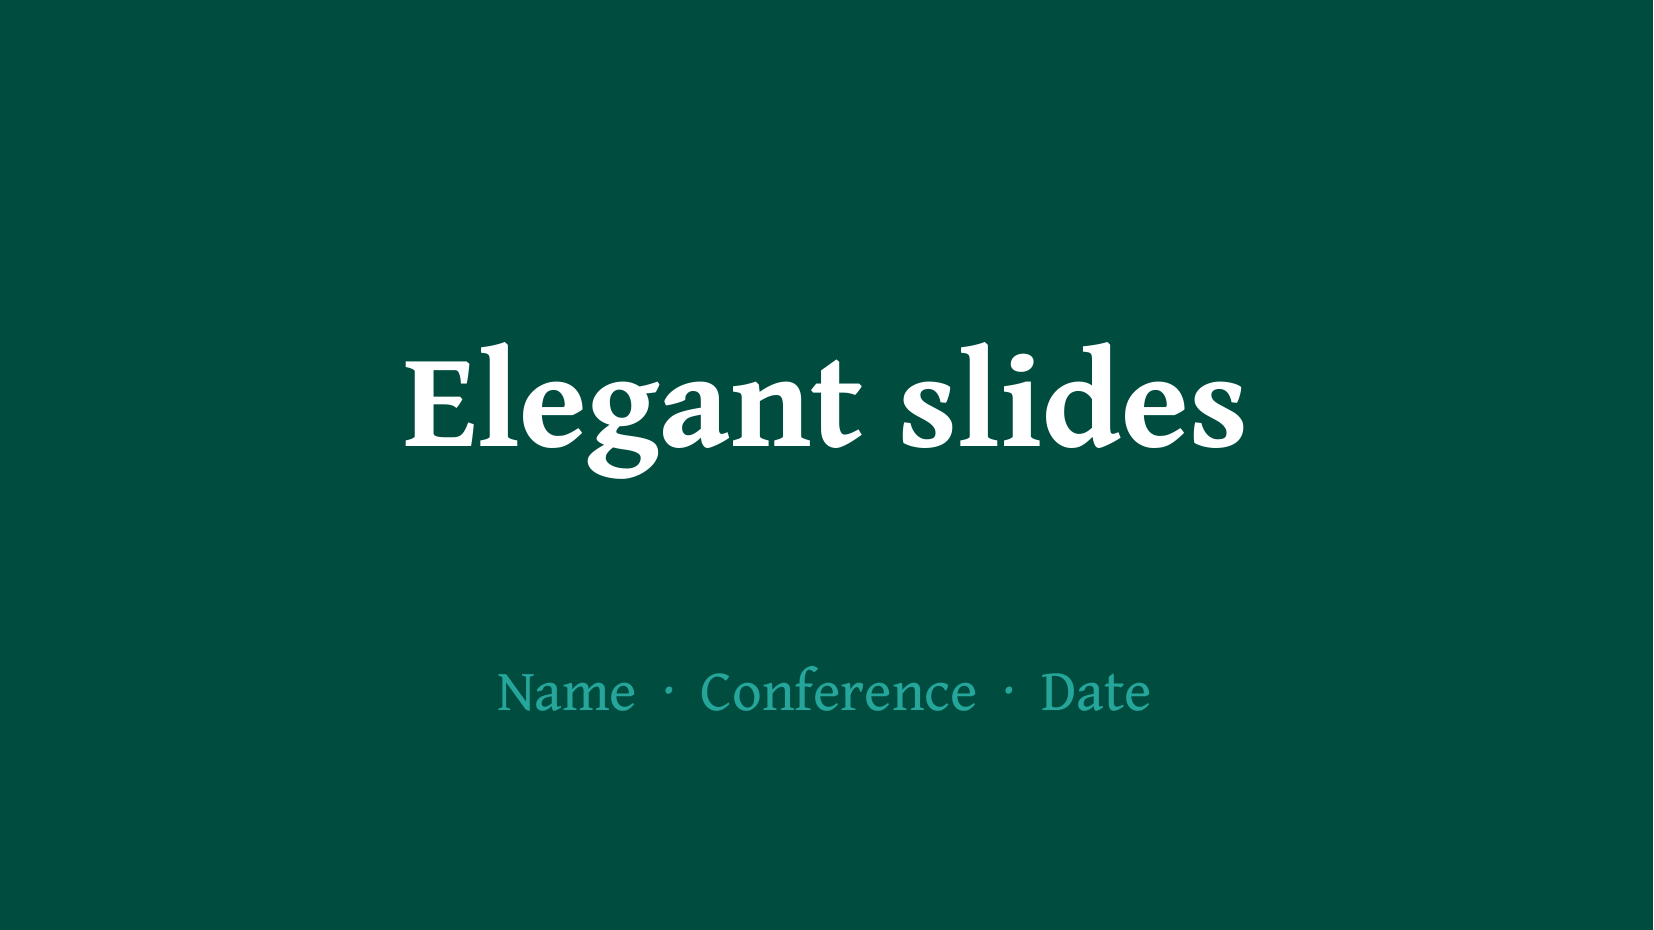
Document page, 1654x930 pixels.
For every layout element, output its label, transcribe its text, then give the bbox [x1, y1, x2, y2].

subtitle Name · Conference · Date [90, 570, 1561, 816]
title Elegant slides [82, 326, 1571, 486]
